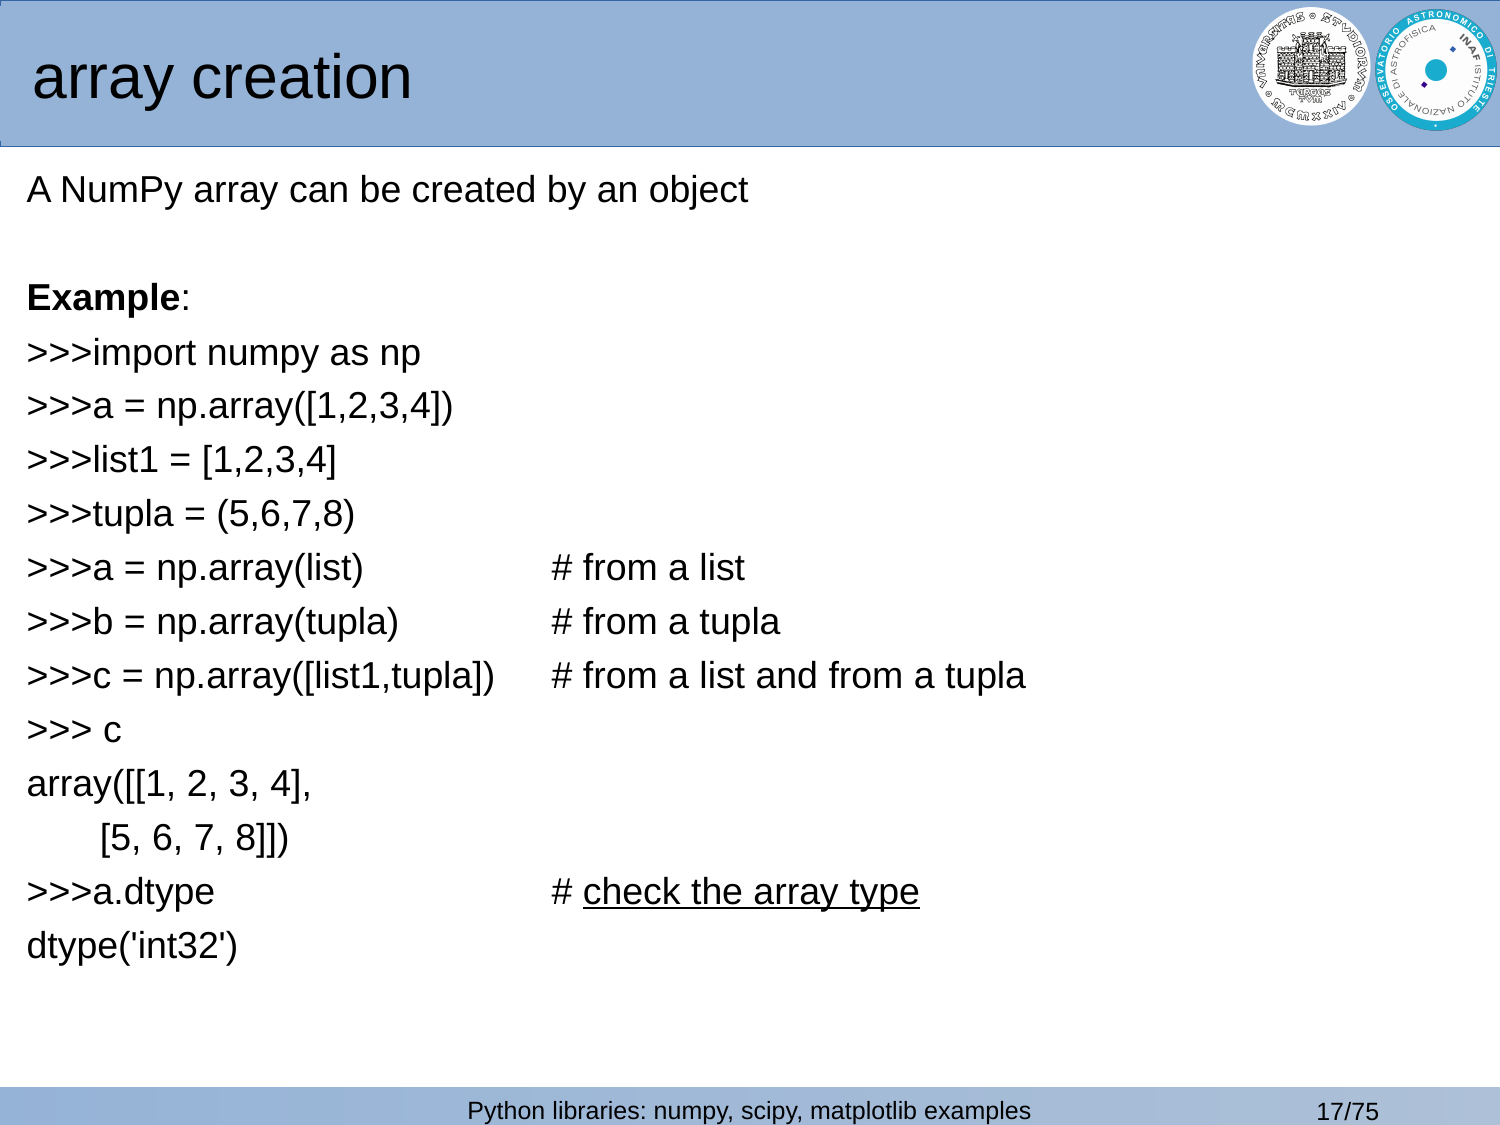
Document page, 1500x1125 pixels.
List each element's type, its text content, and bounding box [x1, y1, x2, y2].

text_box array creation [0, 5, 1253, 141]
list A NumPy array can be created by an object Example: >>>import numpy as np >>>a = np.array([1,2,3,4]) >>>list1 = [1,2,3,4] >>>tupla = (5,6,7,8) >>>a = np.array(list) # from a list >>>b = np.array(tupla) # from a tupla >>>c = np.array([list1,tupla]) # from a list and from a tupla >>> c array([[1, 2, 3, 4], [5, 6, 7, 8]]) >>>a.dtype # check the array type dtype('int32') [11, 157, 1500, 1037]
picture [1253, 0, 1500, 156]
